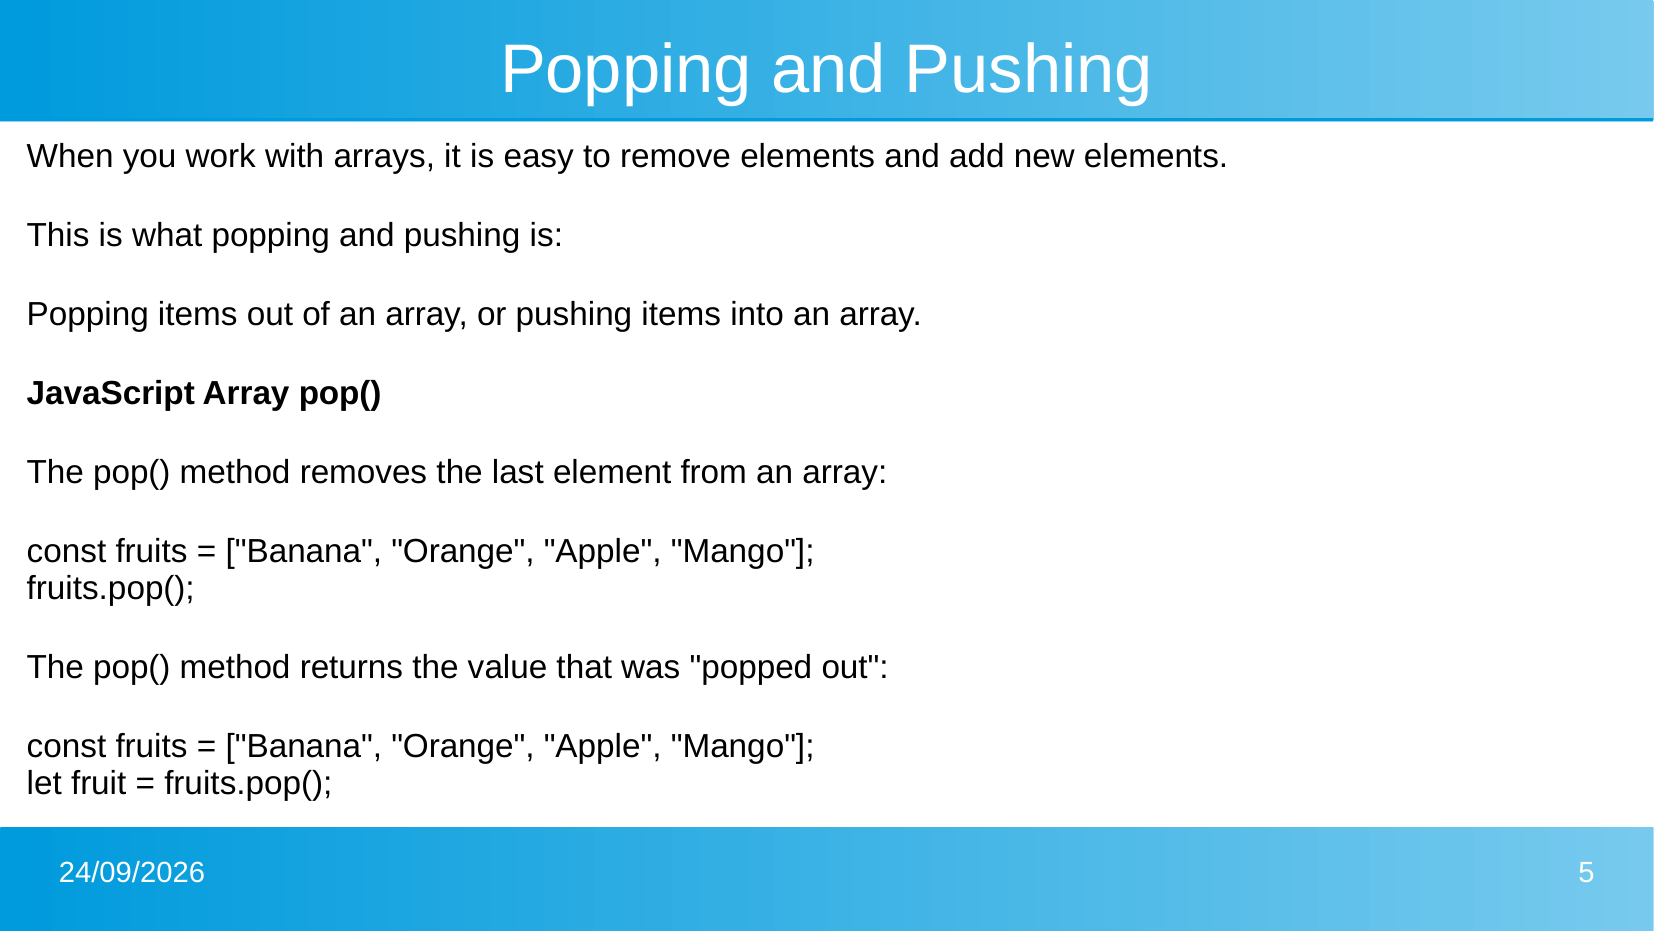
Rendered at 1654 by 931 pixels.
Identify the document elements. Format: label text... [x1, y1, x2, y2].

text_box When you work with arrays, it is easy to remove elements and add new elements. This is what popping and pushing is: Popping items out of an array, or pushing items into an array. JavaScript Array pop() The pop() method removes the last element from an array: const fruits = ["Banana", "Orange", "Apple", "Mango"]; fruits.pop(); The pop() method returns the value that was "popped out": const fruits = ["Banana", "Orange", "Apple", "Mango"]; let fruit = fruits.pop(); [11, 129, 1577, 809]
title Popping and Pushing [59, 29, 1595, 108]
